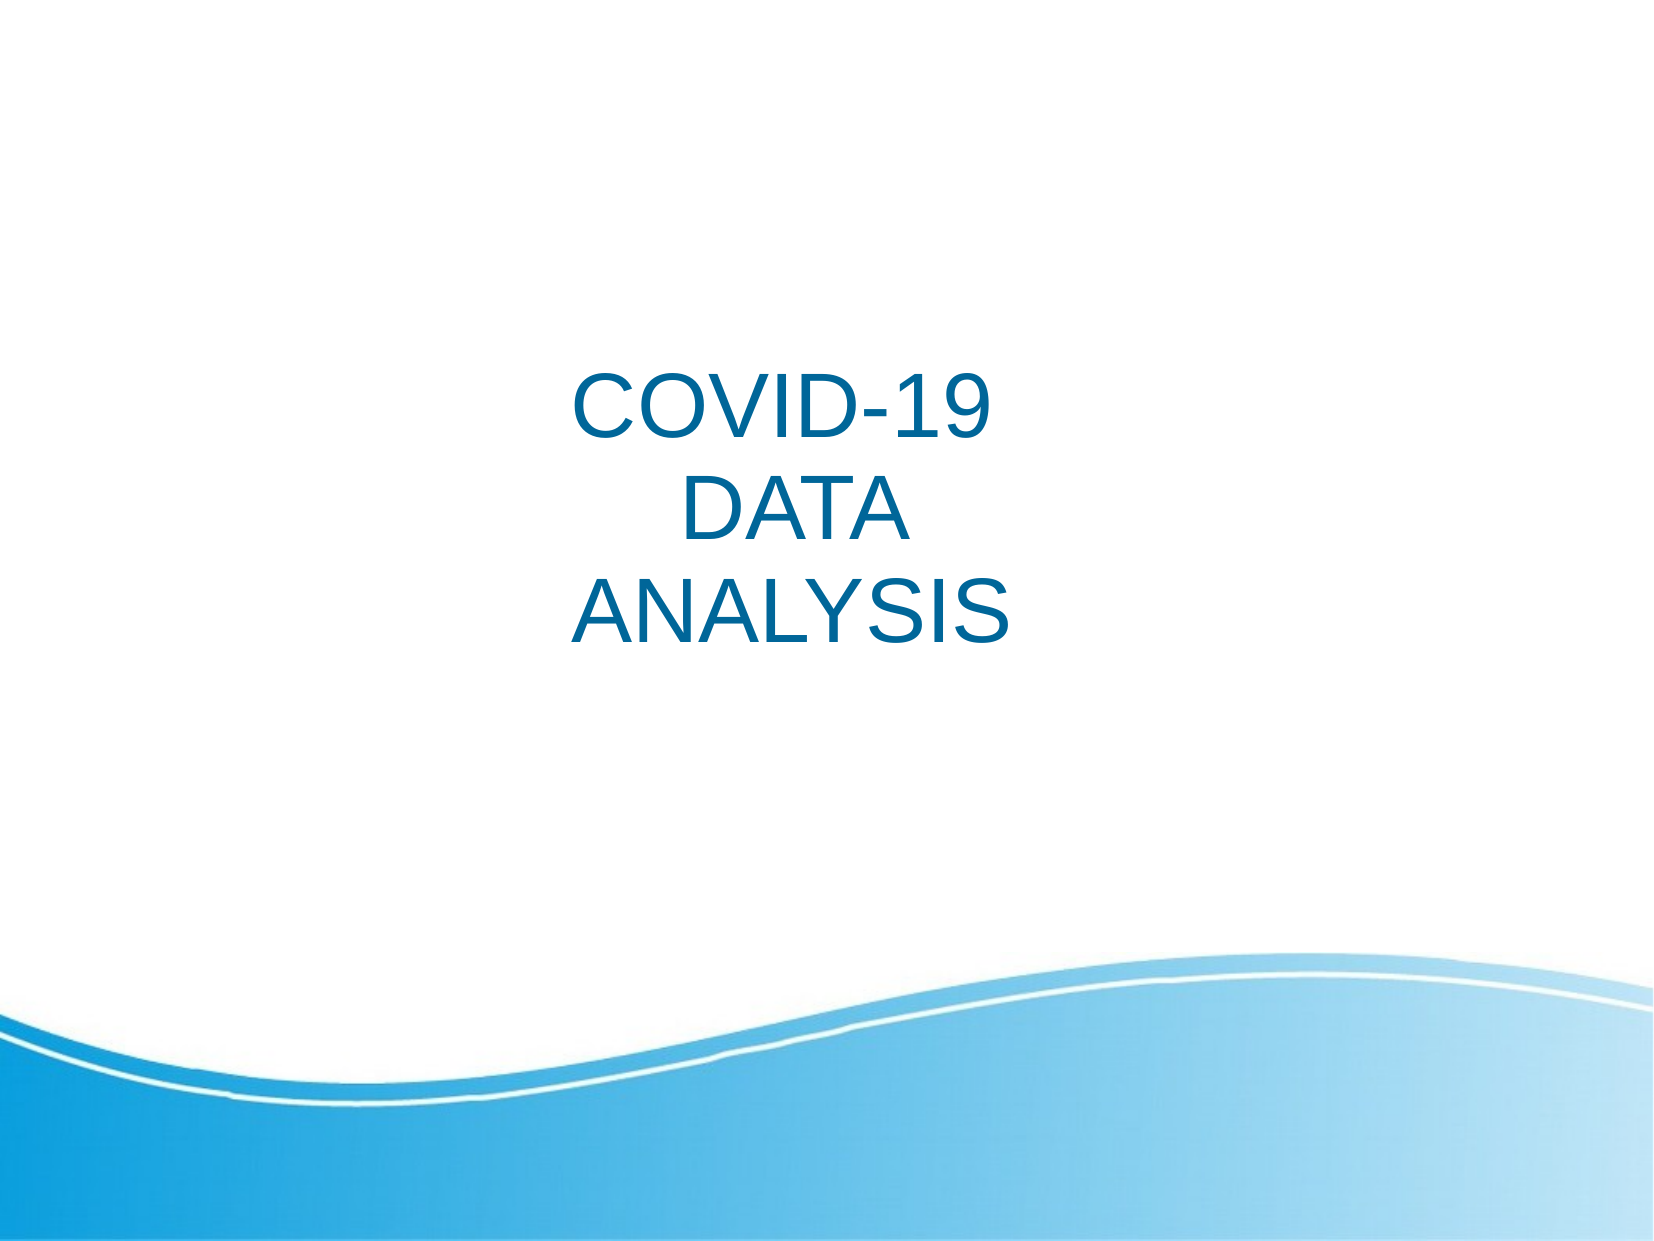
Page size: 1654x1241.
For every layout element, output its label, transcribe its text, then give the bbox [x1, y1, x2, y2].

title COVID-19 DATA ANALYSIS [0, 354, 1489, 662]
picture [0, 952, 1654, 1241]
